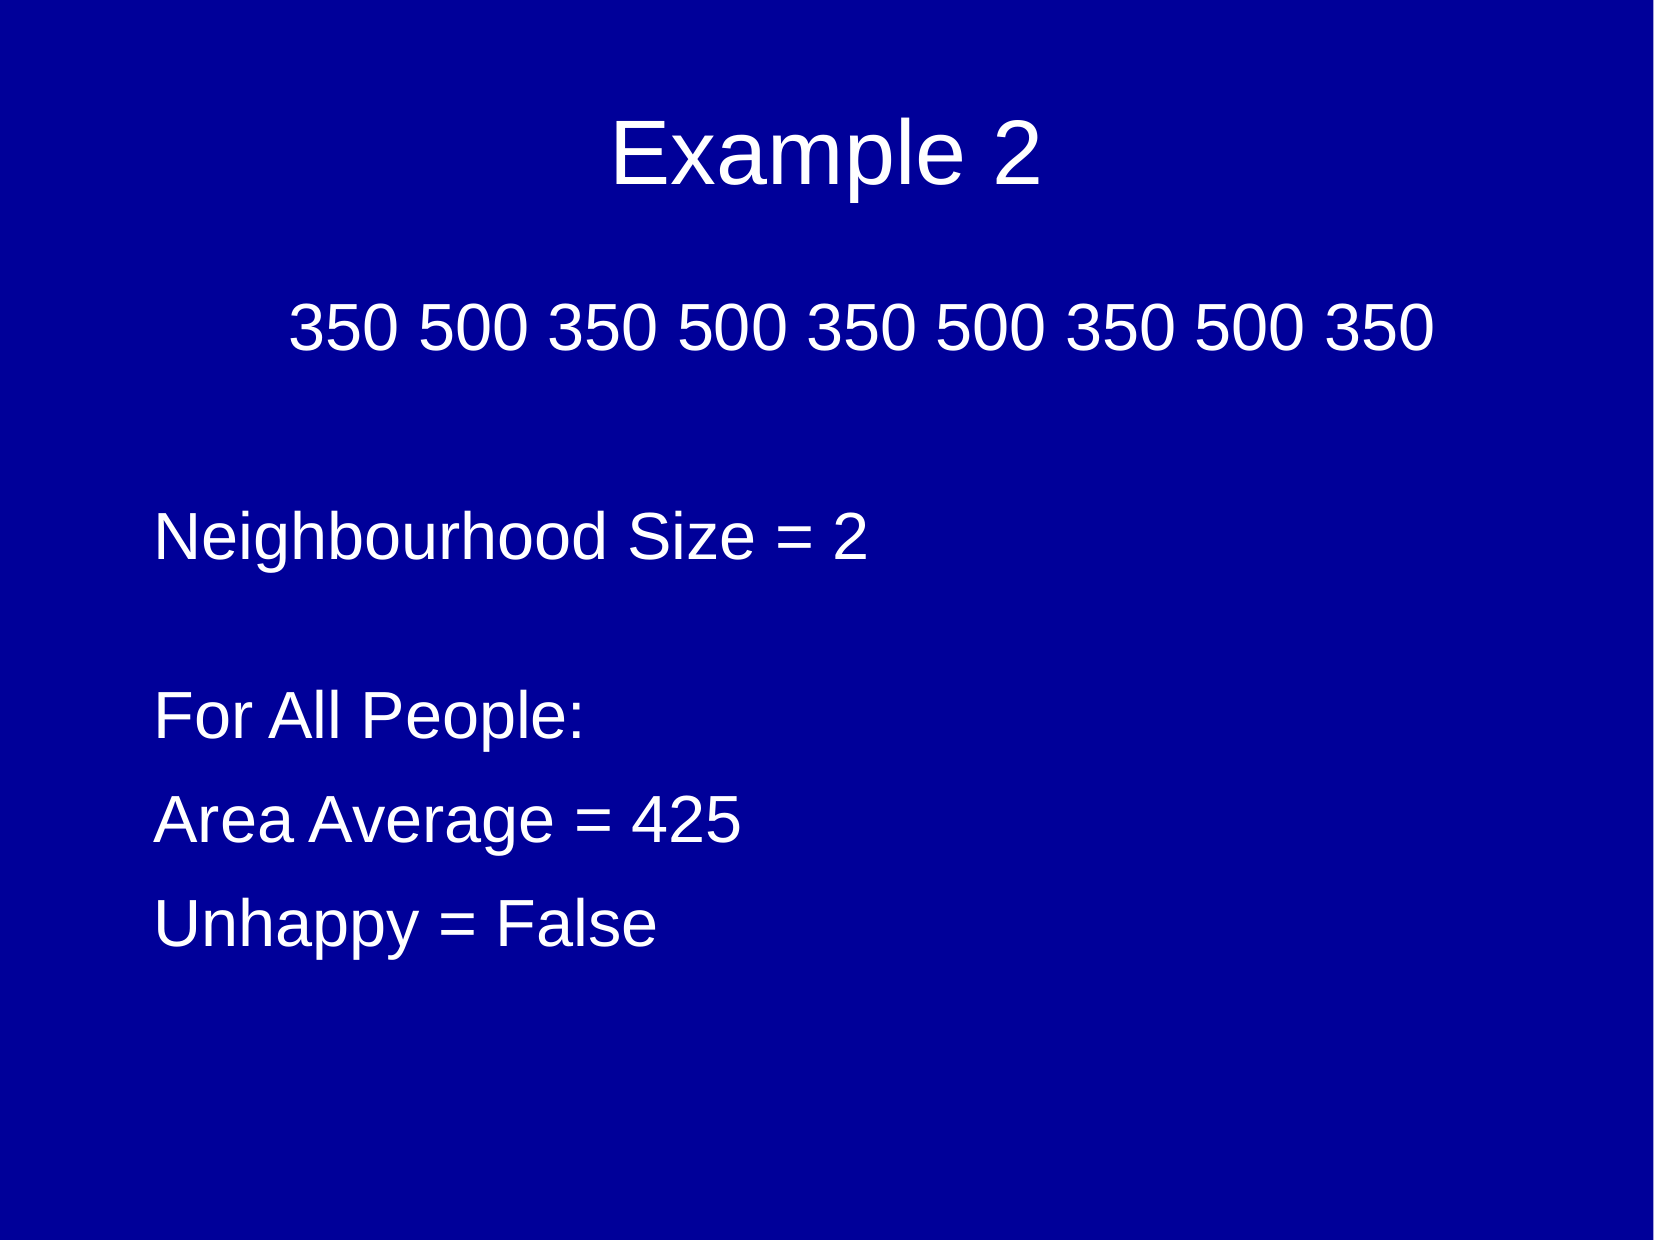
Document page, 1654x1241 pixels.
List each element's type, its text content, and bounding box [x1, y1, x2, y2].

title Example 2 [82, 49, 1571, 257]
list 350 500 350 500 350 500 350 500 350 Neighbourhood Size = 2 For All People: Area Average = 425 Unhappy = False [82, 290, 1571, 1010]
